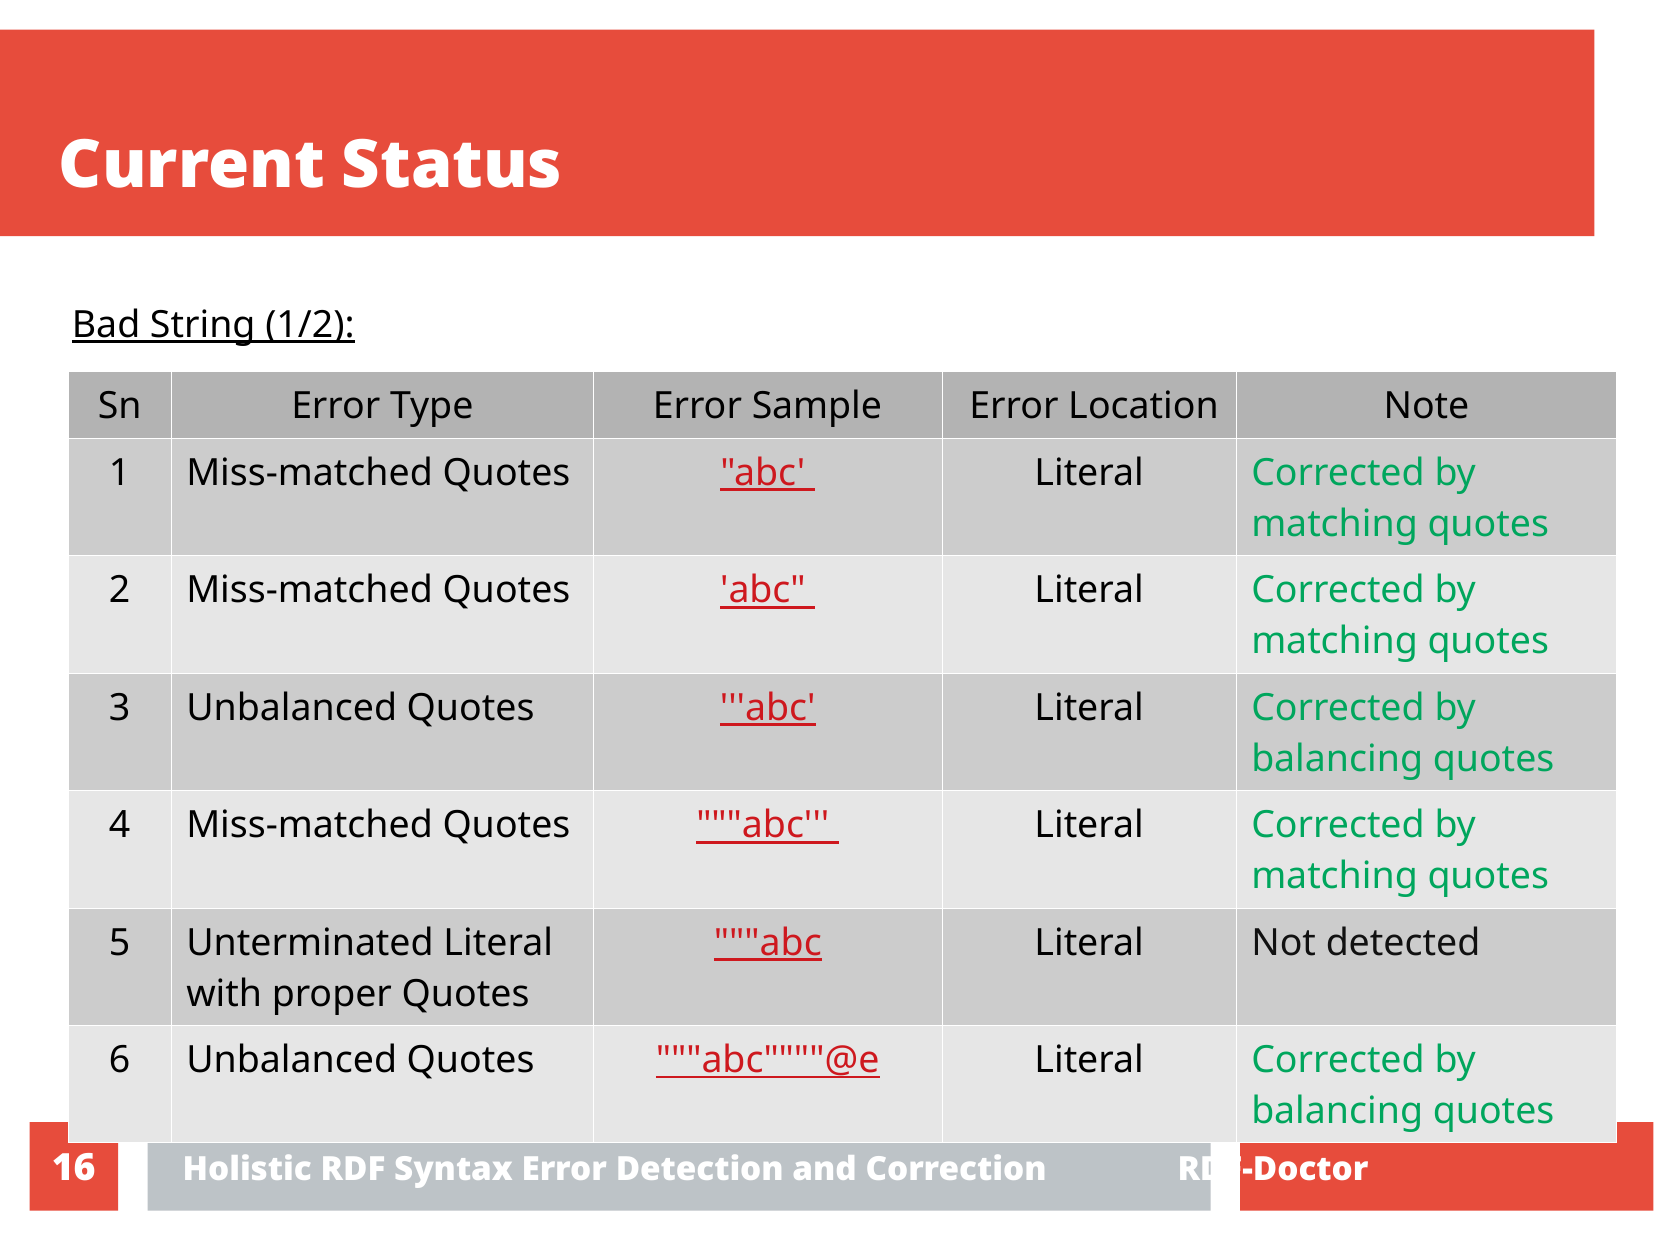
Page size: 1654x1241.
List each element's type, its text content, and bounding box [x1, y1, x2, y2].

text_box Bad String (1/2): [57, 289, 760, 400]
title Current Status [59, 59, 1595, 207]
table_cell 2 [69, 556, 171, 673]
table_header Error Location [943, 372, 1236, 438]
table_cell Literal [943, 674, 1236, 790]
table_cell Miss-matched Quotes [172, 791, 593, 908]
table_cell Miss-matched Quotes [172, 439, 593, 555]
table_cell Literal [943, 439, 1236, 555]
table_header Error Type [172, 400, 593, 438]
table_cell 6 [69, 1026, 171, 1142]
table_cell Corrected by balancing quotes [1237, 1026, 1616, 1137]
table_cell 1 [69, 439, 171, 555]
table_cell Literal [943, 1026, 1236, 1137]
table_header Note [1237, 372, 1616, 438]
table_cell 'abc" [594, 556, 942, 673]
table_cell Literal [943, 556, 1236, 673]
text_box Holistic RDF Syntax Error Detection and Correction RDF-Doctor [182, 1137, 1638, 1191]
table_cell 3 [69, 674, 171, 790]
table_cell '''abc' [594, 674, 942, 790]
table_cell Literal [943, 791, 1236, 908]
table_header Error Sample [594, 372, 942, 438]
table_cell """abc""""@e [594, 1026, 942, 1137]
table_cell Unbalanced Quotes [172, 674, 593, 790]
table_cell Miss-matched Quotes [172, 556, 593, 673]
table_cell Corrected by balancing quotes [1237, 674, 1616, 790]
table_cell 4 [69, 791, 171, 908]
table_cell Unbalanced Quotes [172, 1026, 593, 1142]
table_cell """abc [594, 909, 942, 1025]
table_cell "abc' [594, 439, 942, 555]
table_cell Corrected by matching quotes [1237, 791, 1616, 908]
table_cell Literal [943, 909, 1236, 1025]
table_cell Unterminated Literal with proper Quotes [172, 909, 593, 1025]
table_cell Corrected by matching quotes [1237, 556, 1616, 673]
table_cell 5 [69, 909, 171, 1025]
table_cell """abc''' [594, 791, 942, 908]
table_cell Corrected by matching quotes [1237, 439, 1616, 555]
table_header Sn [69, 400, 171, 438]
table_cell Not detected [1237, 909, 1616, 1025]
